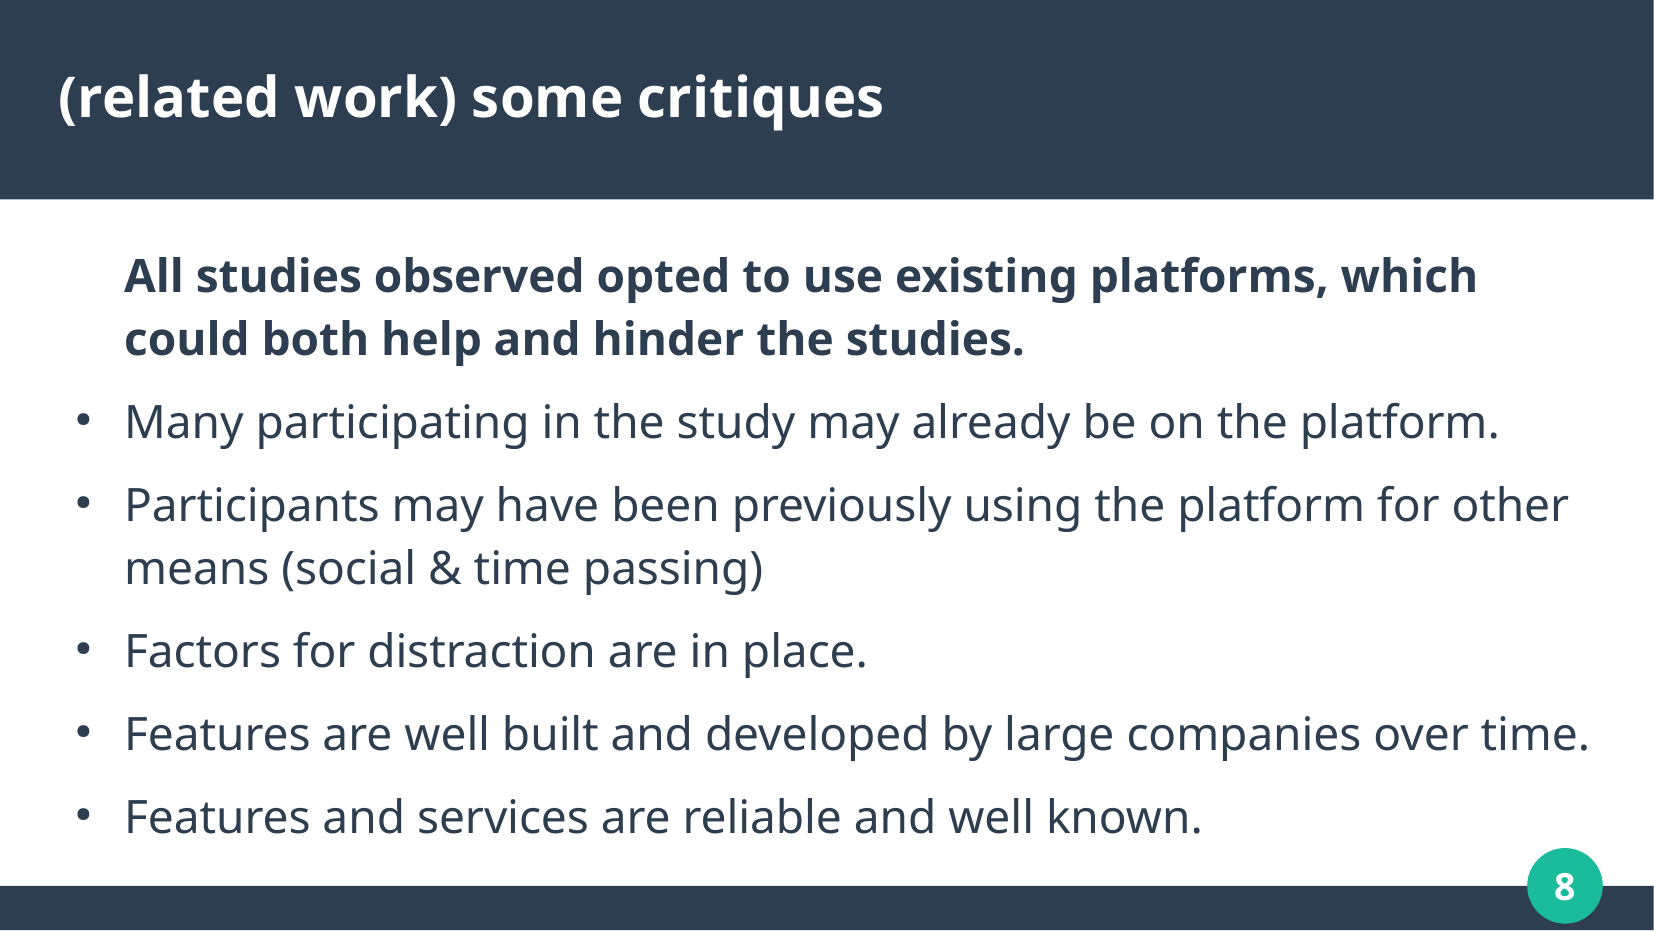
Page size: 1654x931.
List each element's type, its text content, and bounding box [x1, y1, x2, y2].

list All studies observed opted to use existing platforms, which could both help and hinder the studies. Many participating in the study may already be on the platform. Participants may have been previously using the platform for other means (social & time passing) Factors for distraction are in place. Features are well built and developed by large companies over time. Features and services are reliable and well known. [59, 243, 1595, 864]
title (related work) some critiques [59, 37, 1595, 156]
